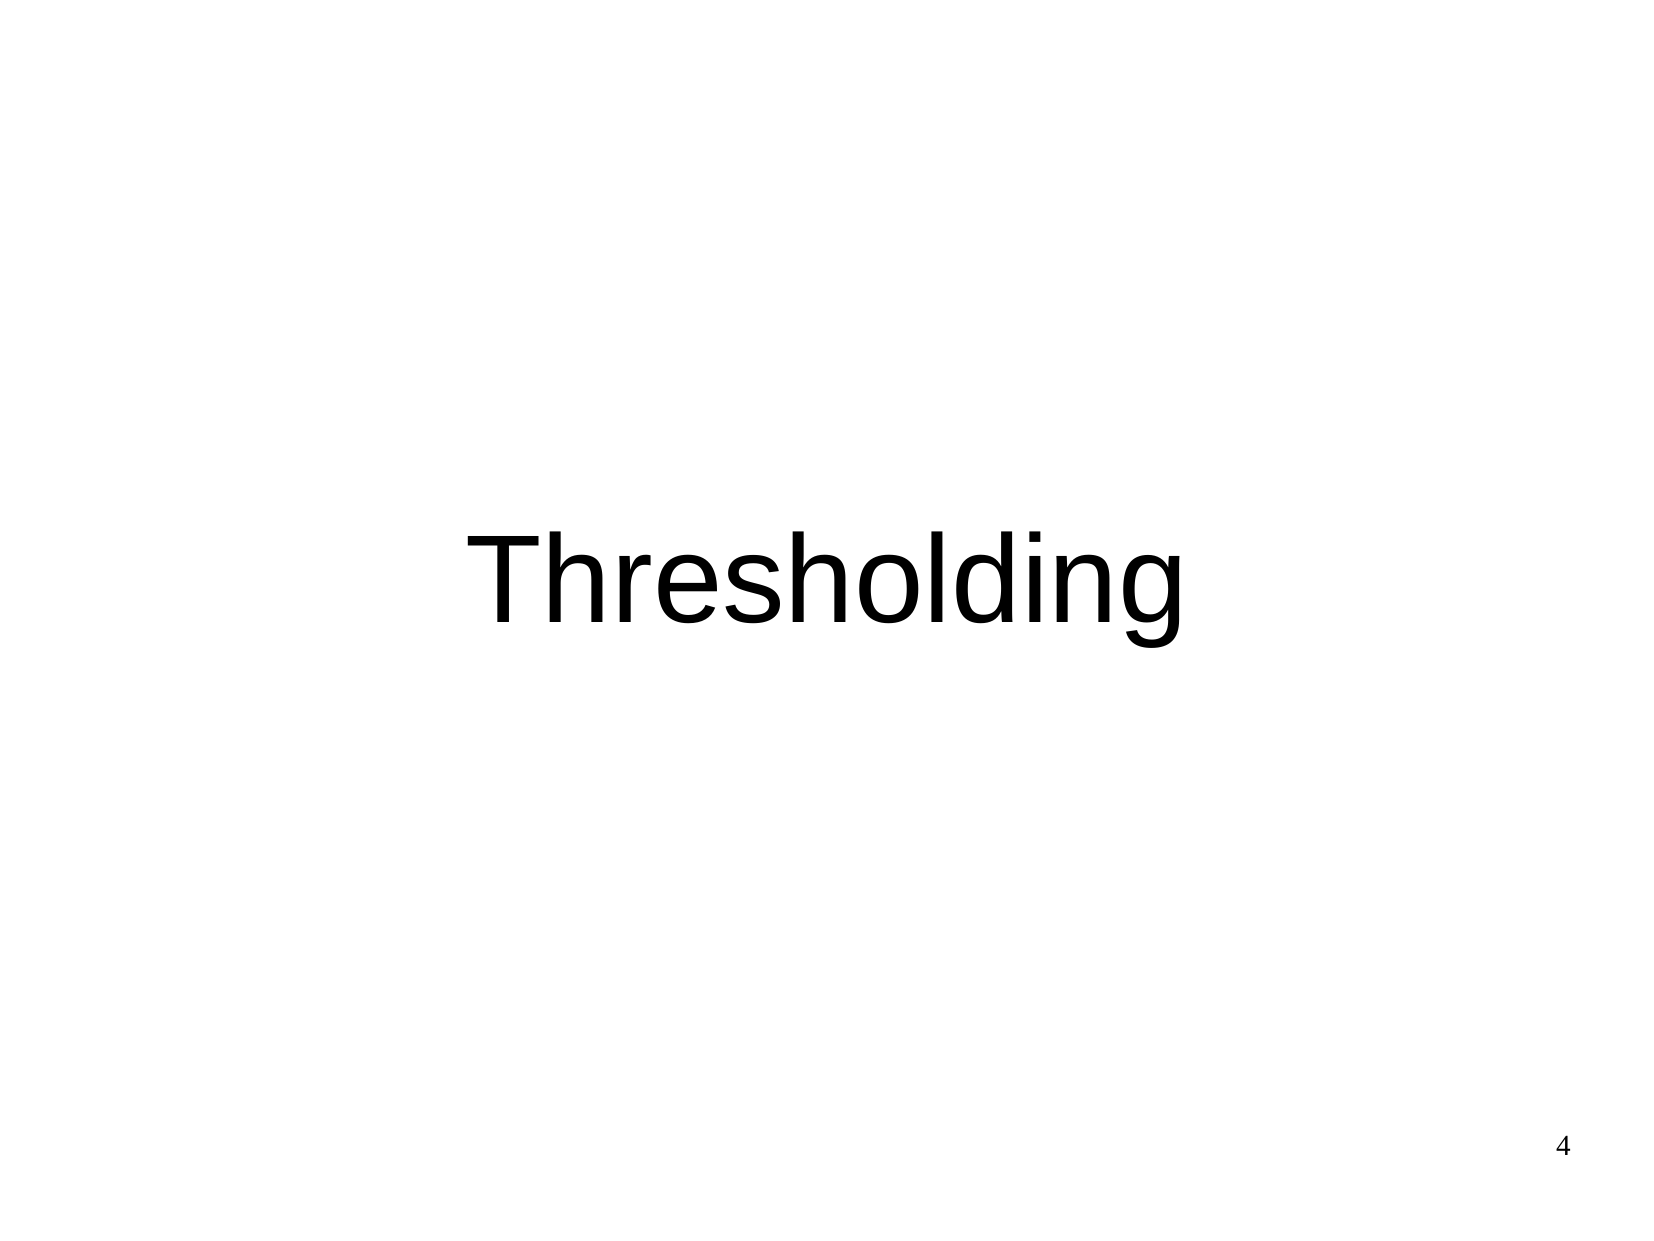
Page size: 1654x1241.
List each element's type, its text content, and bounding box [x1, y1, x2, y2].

subtitle Thresholding [82, 49, 1571, 1109]
